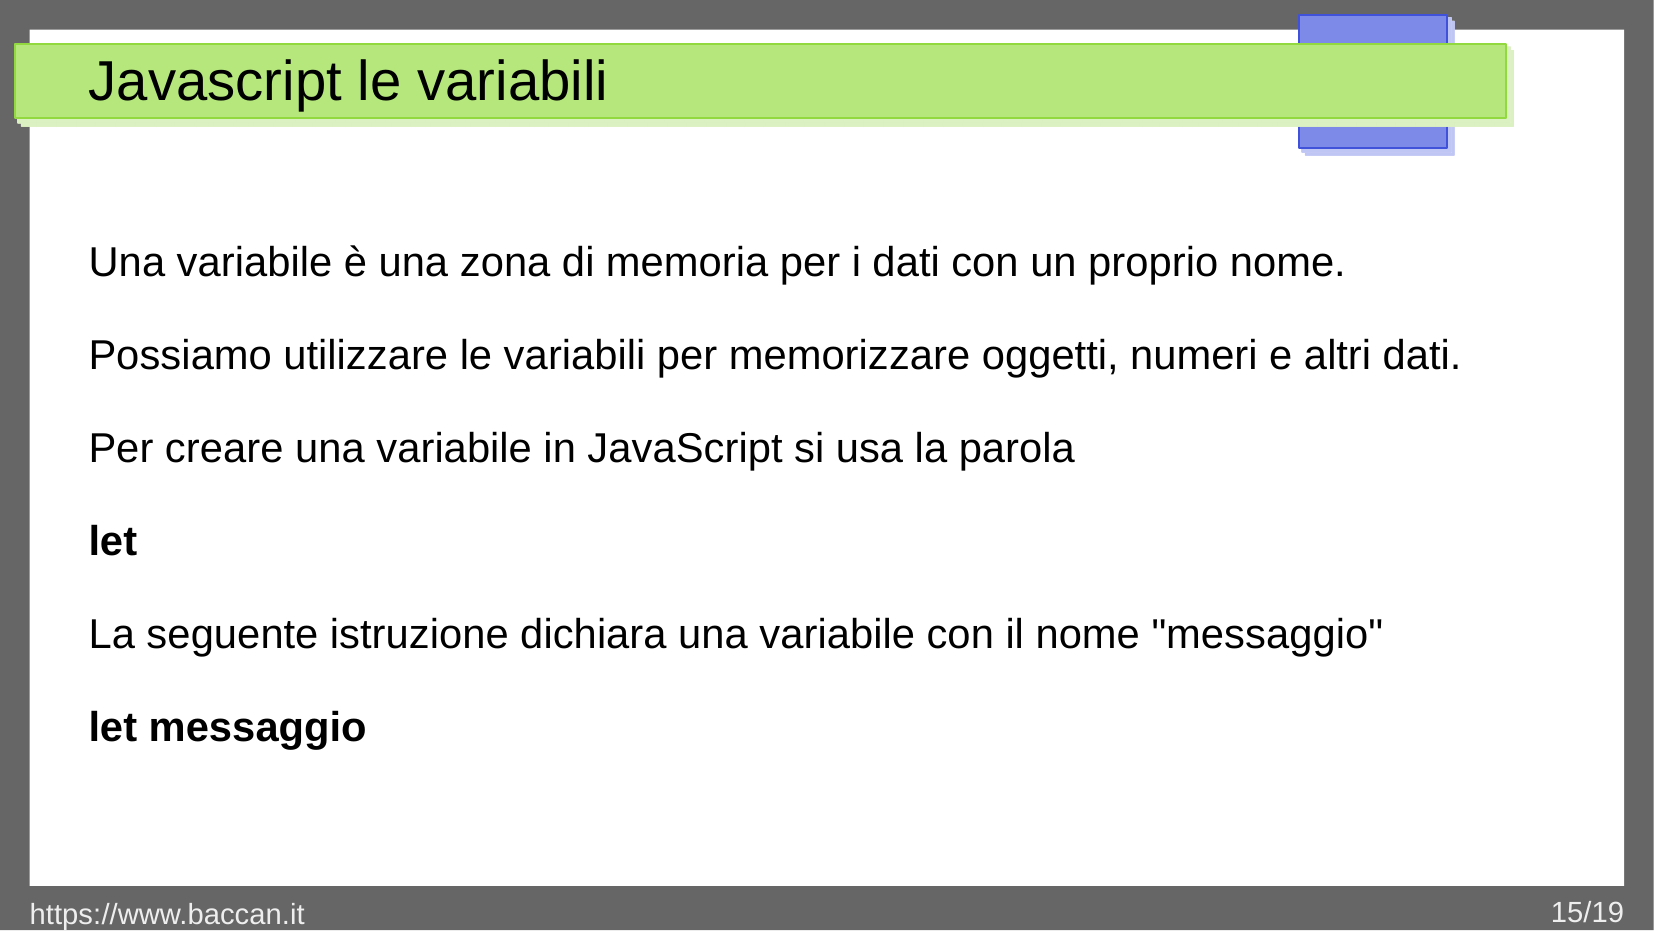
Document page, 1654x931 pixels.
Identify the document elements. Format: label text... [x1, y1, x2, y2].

text_box Una variabile è una zona di memoria per i dati con un proprio nome. Possiamo utilizzare le variabili per memorizzare oggetti, numeri e altri dati. Per creare una variabile in JavaScript si usa la parola let La seguente istruzione dichiara una variabile con il nome "messaggio" let messaggio [88, 169, 1565, 821]
title Javascript le variabili [88, 44, 1506, 119]
